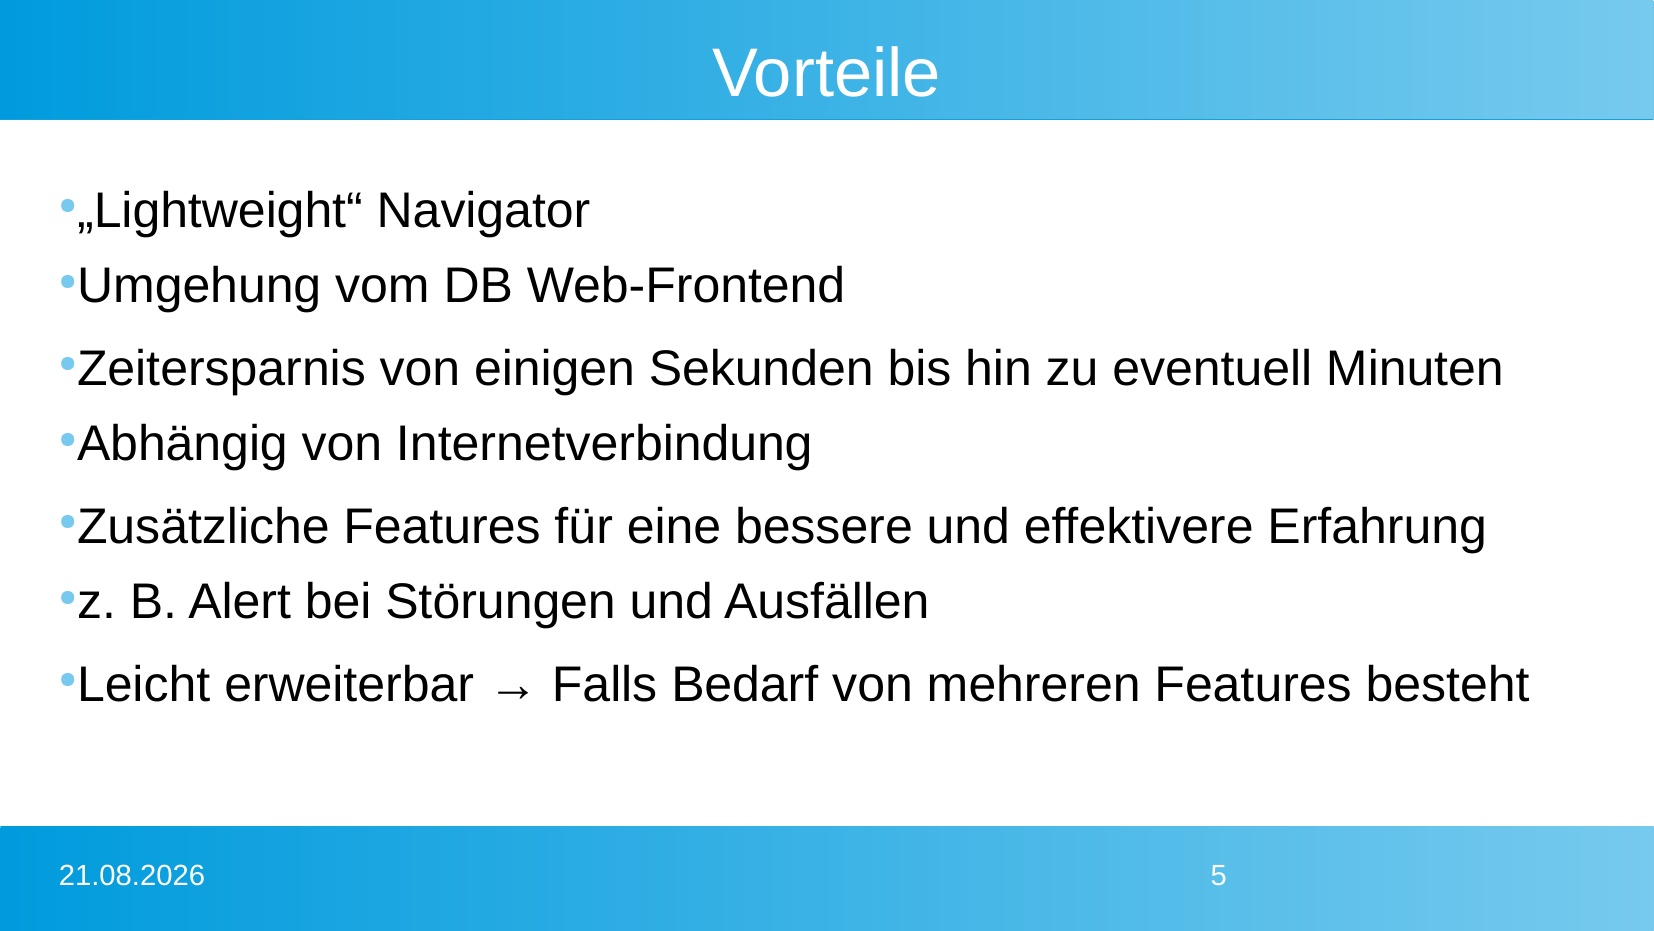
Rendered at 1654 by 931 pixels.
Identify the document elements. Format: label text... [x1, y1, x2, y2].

text_box [59, 856, 443, 916]
text_box [1210, 856, 1595, 916]
list „Lightweight“ Navigator Umgehung vom DB Web-Frontend Zeitersparnis von einigen Sekunden bis hin zu eventuell Minuten Abhängig von Internetverbindung Zusätzliche Features für eine bessere und effektivere Erfahrung z. B. Alert bei Störungen und Ausfällen Leicht erweiterbar → Falls Bedarf von mehreren Features besteht [59, 177, 1595, 768]
title Vorteile [59, 29, 1595, 108]
